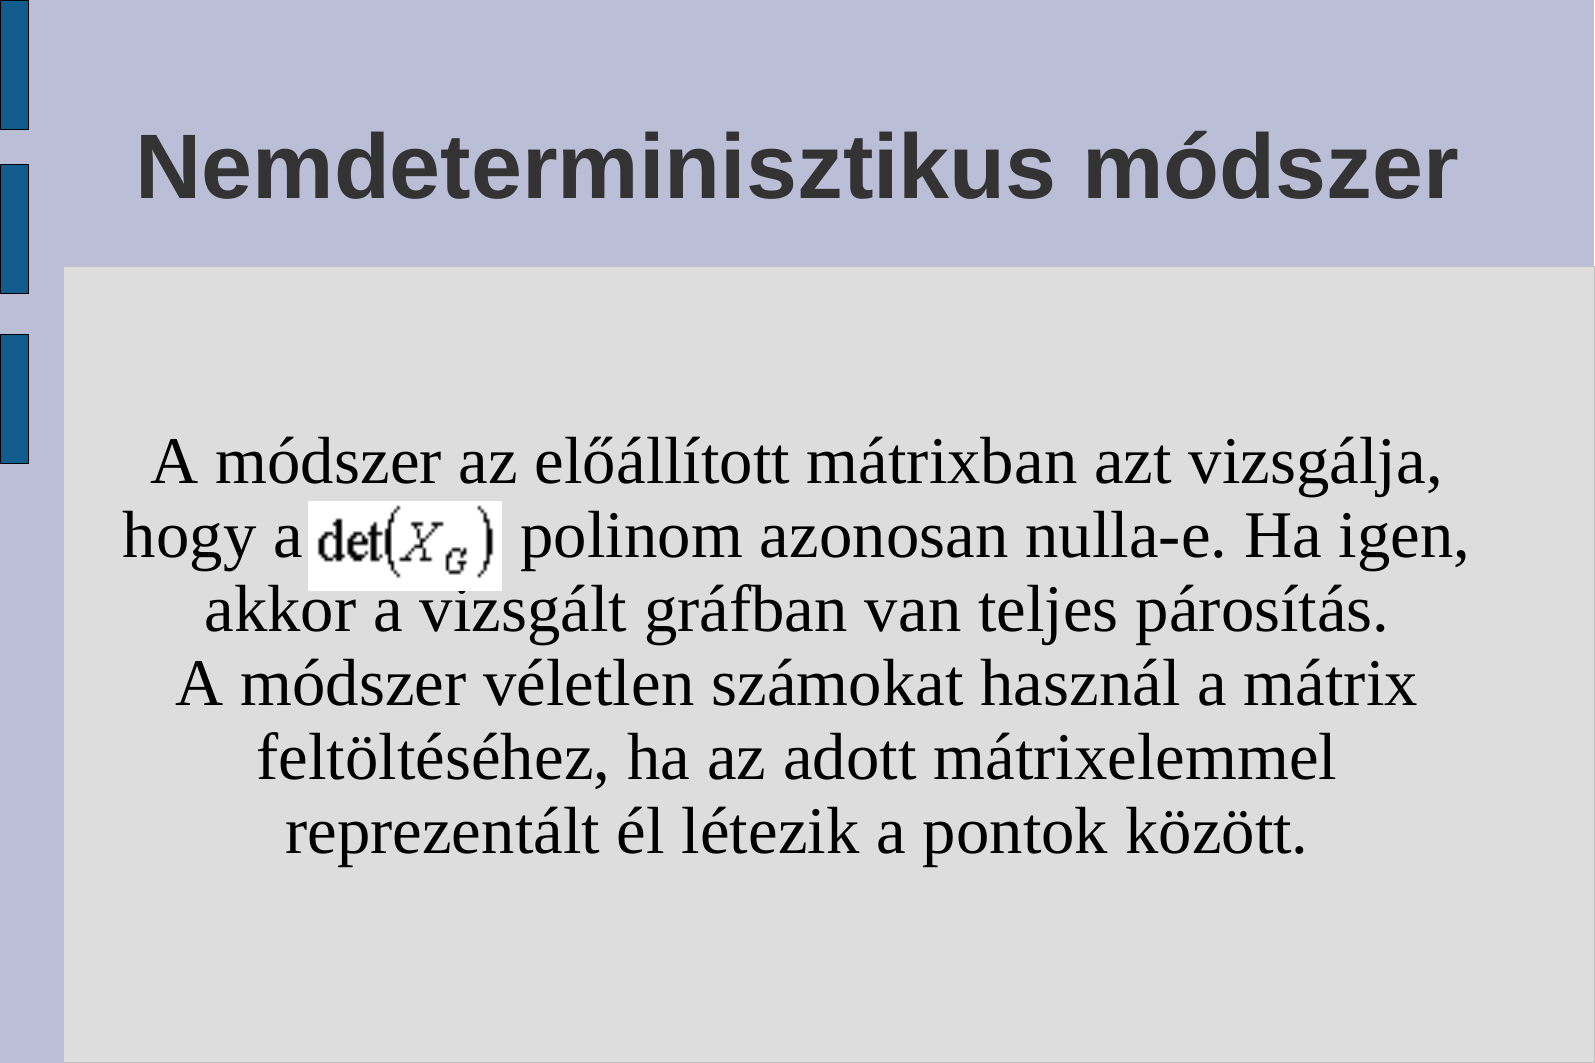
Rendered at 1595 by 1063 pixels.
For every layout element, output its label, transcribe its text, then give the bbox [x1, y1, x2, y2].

picture [308, 501, 502, 591]
subtitle A módszer az előállított mátrixban azt vizsgálja, hogy a polinom azonosan nulla-e. Ha igen, akkor a vizsgált gráfban van teljes párosítás. A módszer véletlen számokat használ a mátrix feltöltéséhez, ha az adott mátrixelemmel reprezentált él létezik a pontok között. [117, 302, 1479, 990]
title Nemdeterminisztikus módszer [117, 85, 1479, 249]
